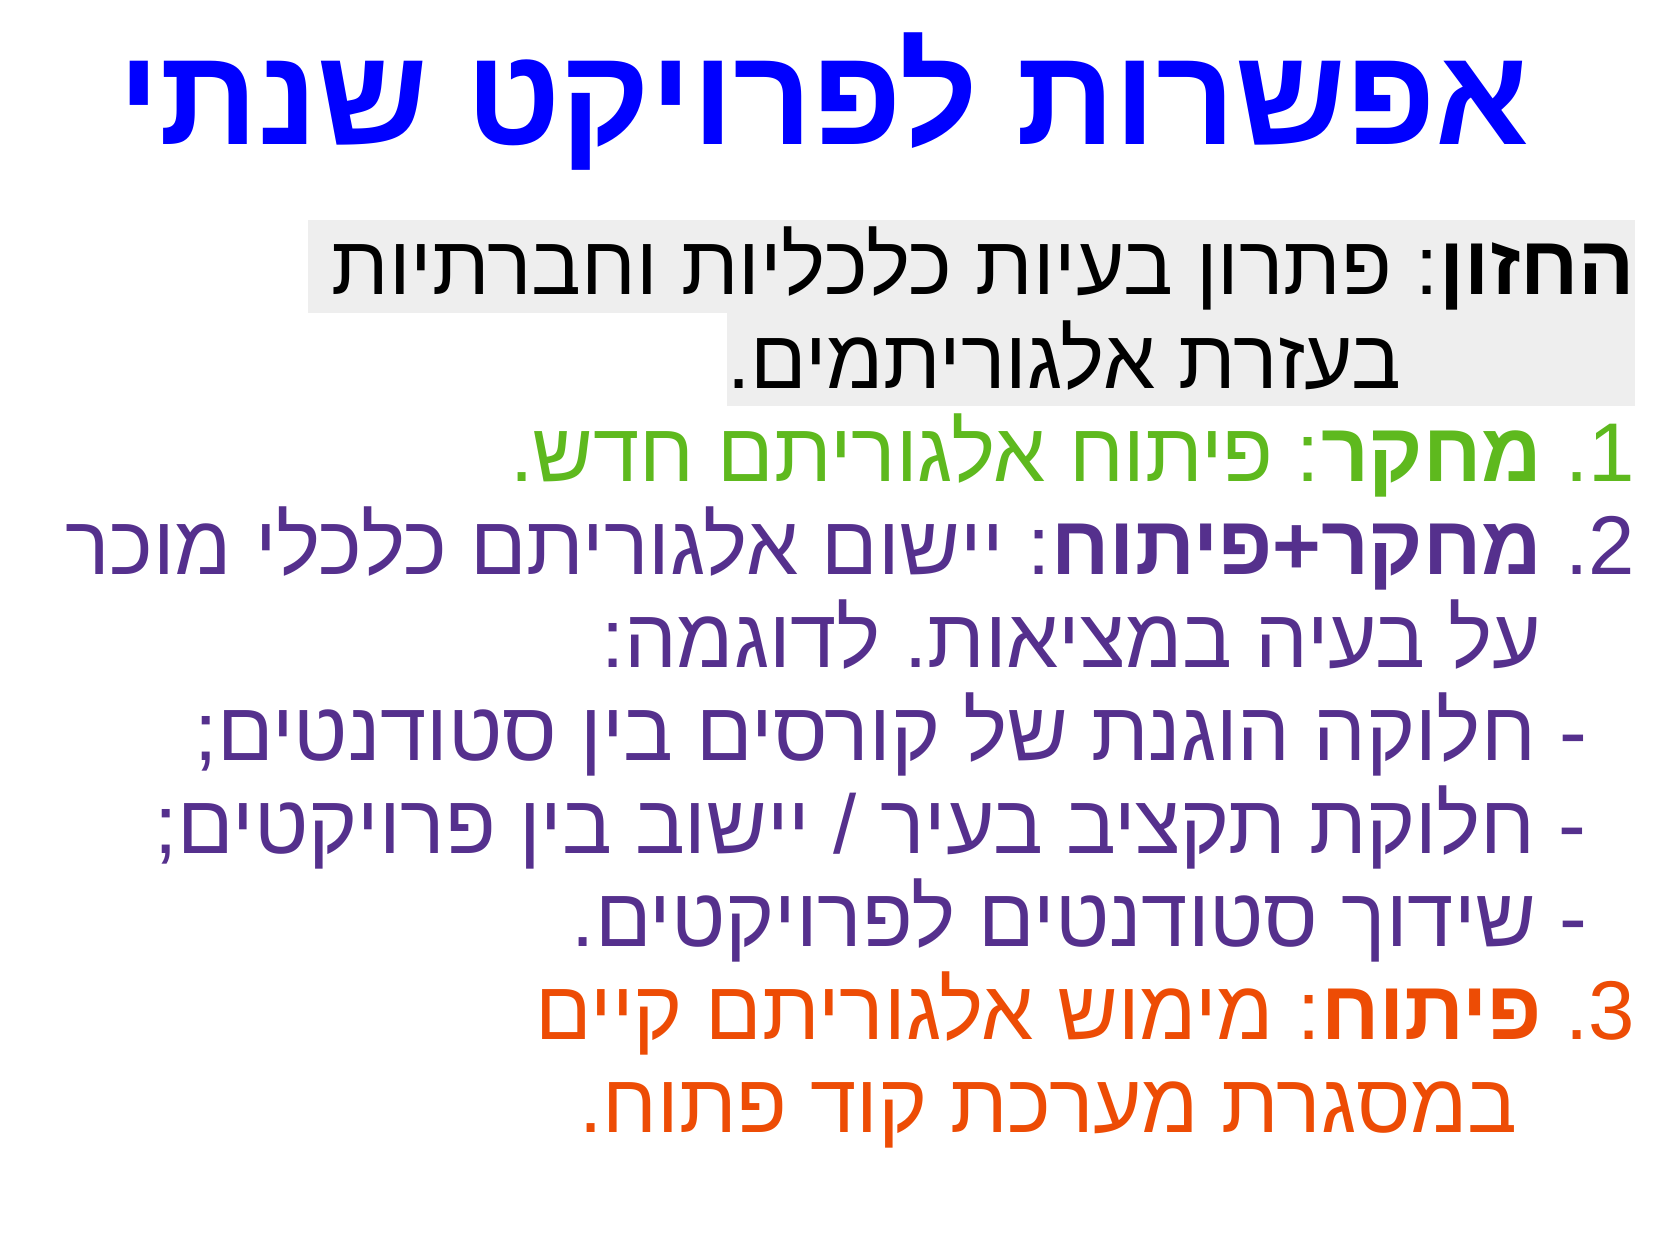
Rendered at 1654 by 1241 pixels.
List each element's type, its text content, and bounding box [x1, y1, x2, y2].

title החזון: פתרון בעיות כלכליות וחברתיות בעזרת אלגוריתמים. 1. מחקר: פיתוח אלגוריתם חדש. 2. מחקר+פיתוח: יישום אלגוריתם כלכלי מוכר על בעיה במציאות. לדוגמה: - חלוקה הוגנת של קורסים בין סטודנטים; - חלוקת תקציב בעיר / יישוב בין פרויקטים; - שידוך סטודנטים לפרויקטים. 3. פיתוח: מימוש אלגוריתם קיים במסגרת מערכת קוד פתוח. [15, 219, 1636, 1241]
title אפשרות לפרויקט שנתי [30, 15, 1621, 181]
